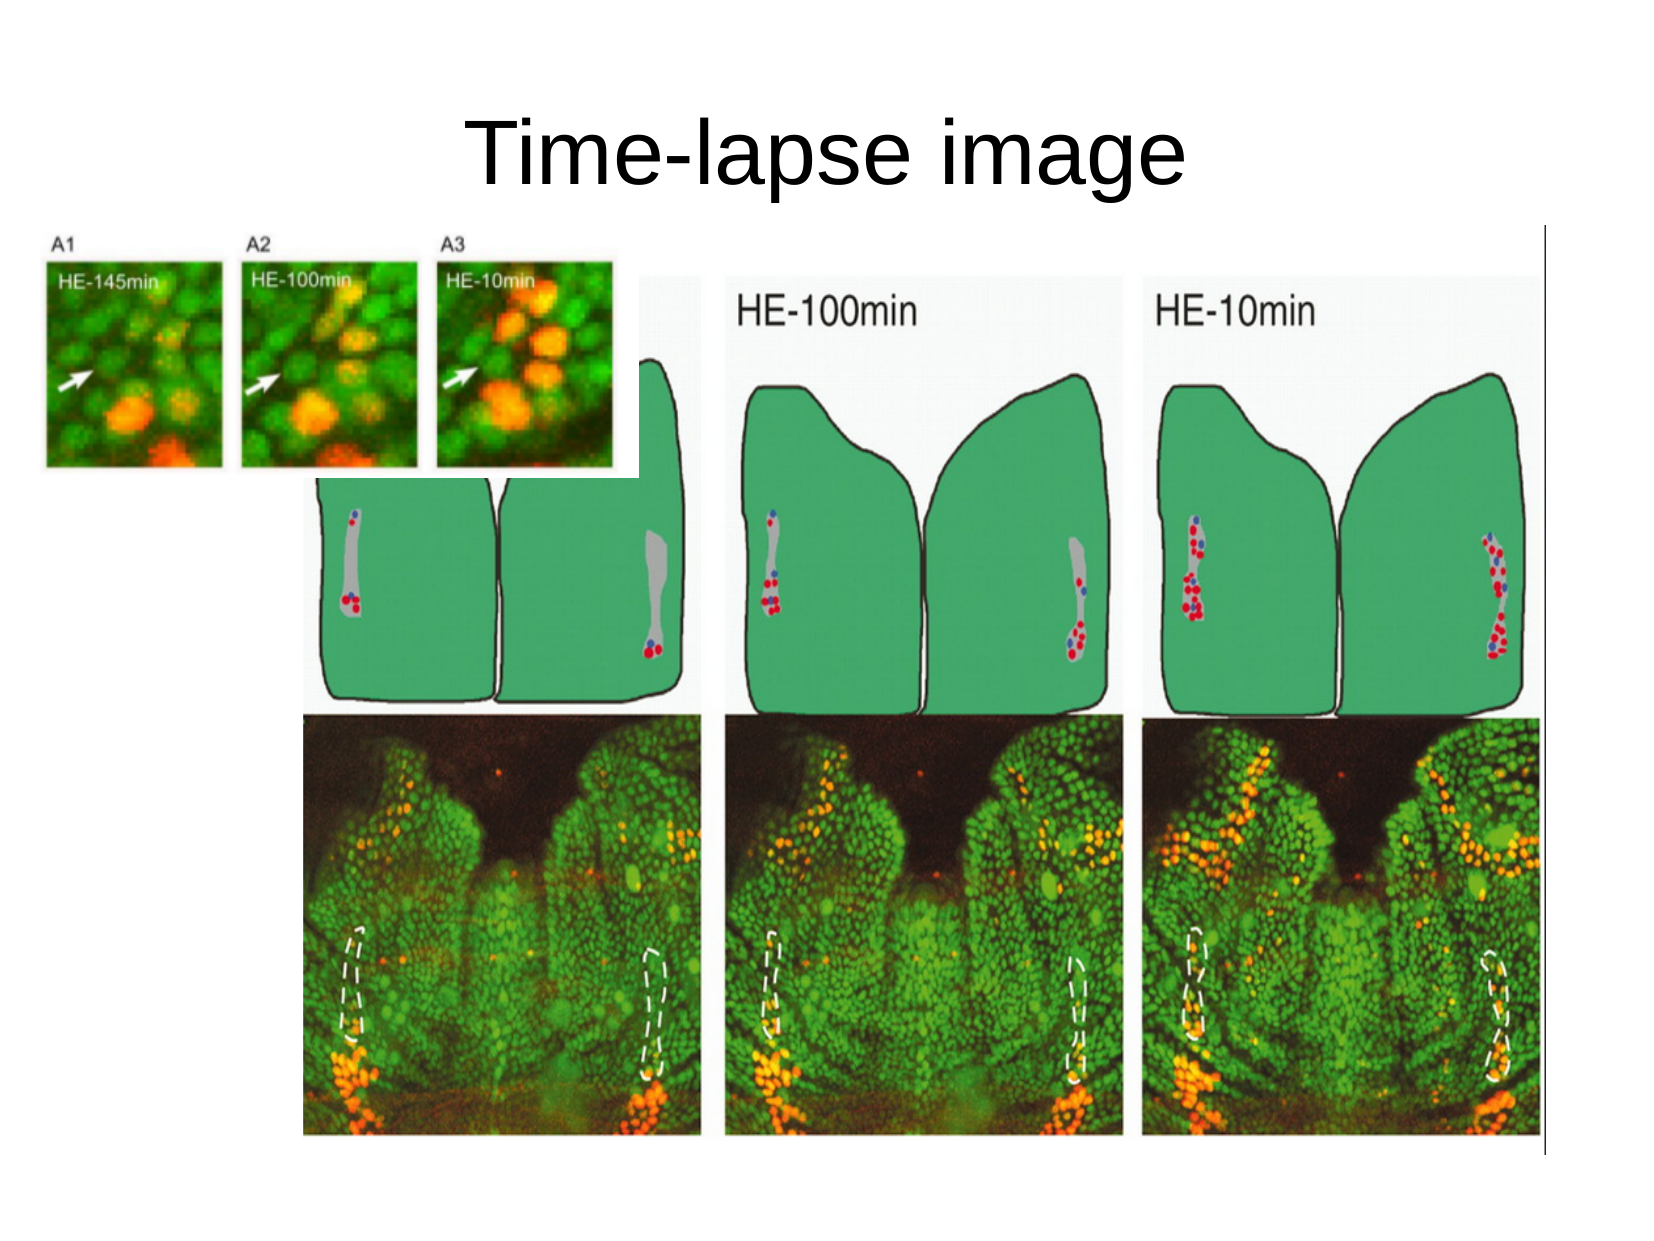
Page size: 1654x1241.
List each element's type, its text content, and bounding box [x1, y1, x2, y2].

title Time-lapse image [82, 49, 1571, 257]
picture [0, 209, 1546, 1156]
